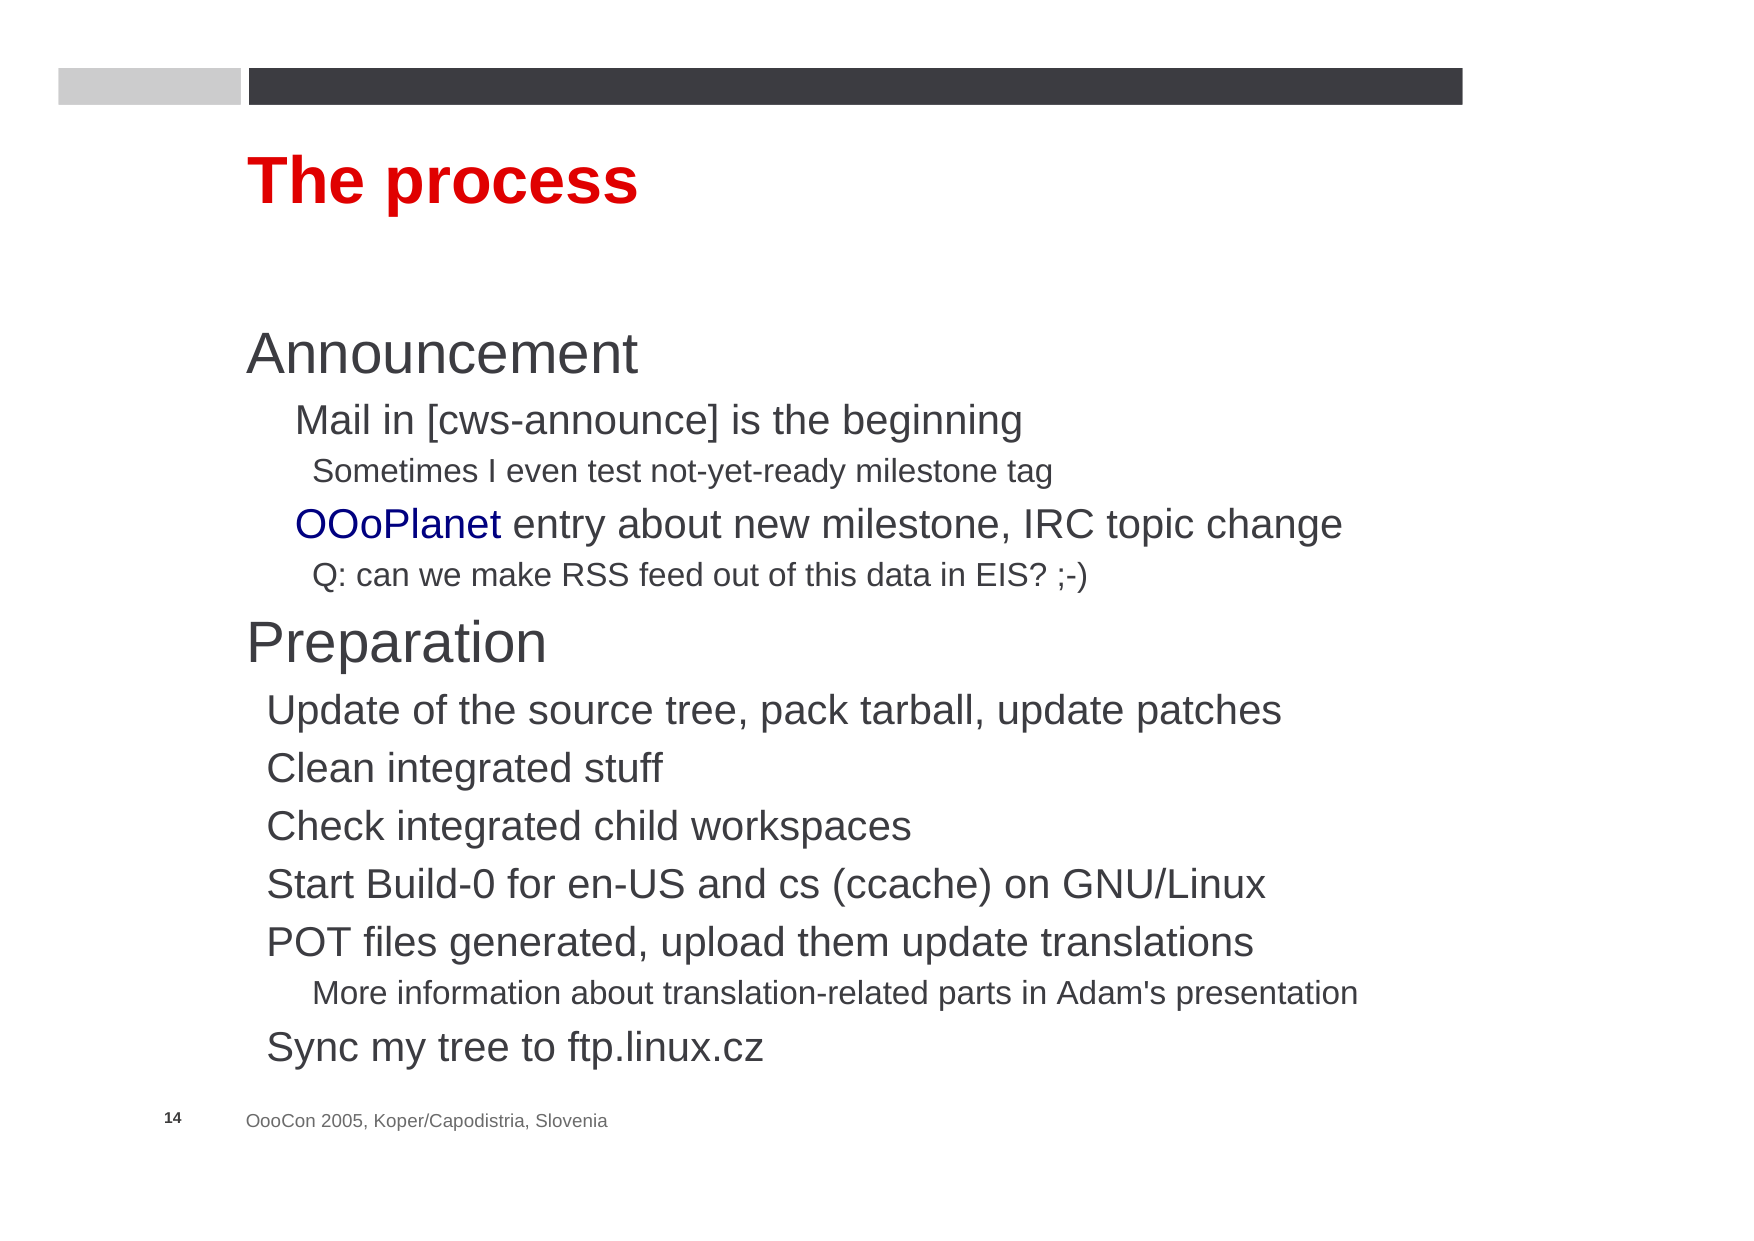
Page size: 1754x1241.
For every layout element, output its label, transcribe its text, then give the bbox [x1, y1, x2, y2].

list Announcement Mail in [cws-announce] is the beginning Sometimes I even test not-yet-ready milestone tag OOoPlanet entry about new milestone, IRC topic change Q: can we make RSS feed out of this data in EIS? ;-) Preparation Update of the source tree, pack tarball, update patches Clean integrated stuff Check integrated child workspaces Start Build-0 for en-US and cs (ccache) on GNU/Linux POT files generated, upload them update translations More information about translation-related parts in Adam's presentation Sync my tree to ftp.linux.cz [246, 304, 1600, 1065]
title The process [247, 100, 1581, 263]
